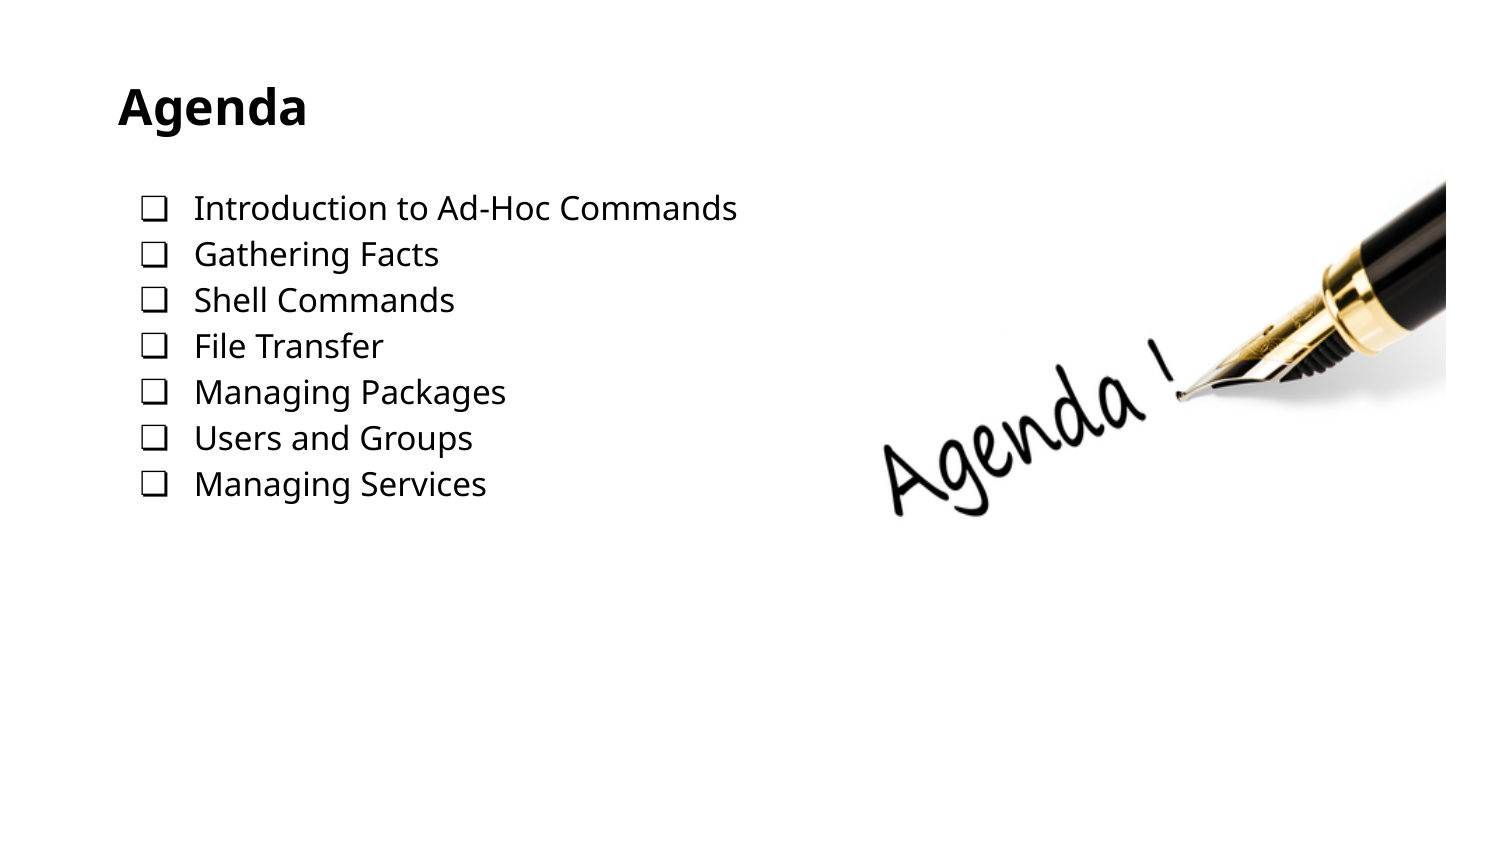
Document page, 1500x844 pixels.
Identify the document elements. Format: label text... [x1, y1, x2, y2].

text_box Agenda Introduction to Ad-Hoc Commands Gathering Facts Shell Commands File Transfer Managing Packages Users and Groups Managing Services [103, 60, 1436, 776]
picture [746, 130, 1446, 652]
